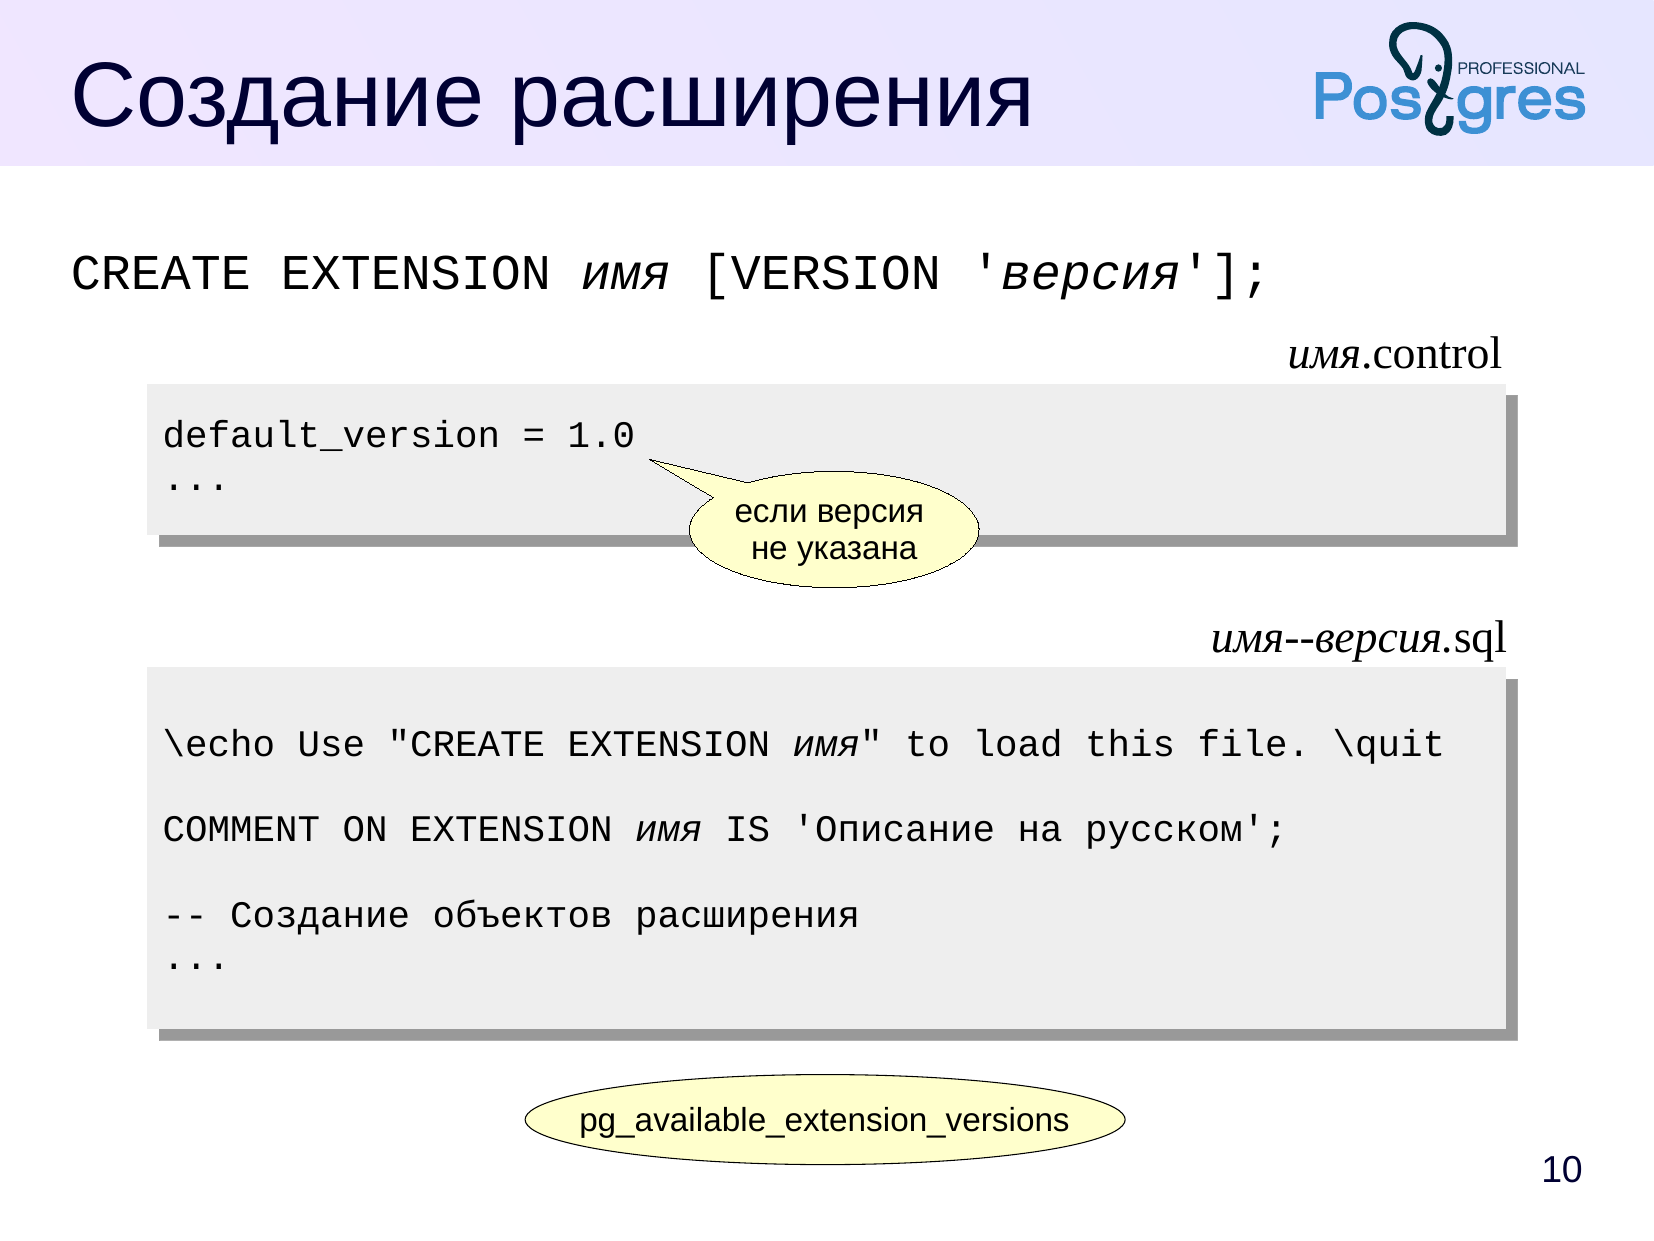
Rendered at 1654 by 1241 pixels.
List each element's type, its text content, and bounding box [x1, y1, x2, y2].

text_box \echo Use "CREATE EXTENSION имя" to load this file. \quit COMMENT ON EXTENSION имя IS 'Описание на русском'; -- Создание объектов расширения ... [147, 667, 1506, 1029]
title Создание расширения [70, 43, 1241, 147]
text_box имя.control [1272, 320, 1518, 387]
text_box имя--версия.sql [1196, 604, 1523, 671]
text_box pg_available_extension_versions [525, 1074, 1126, 1165]
text_box default_version = 1.0 ... [147, 384, 1506, 535]
list CREATE EXTENSION имя [VERSION 'версия']; [70, 248, 1583, 340]
text_box если версия не указана [649, 459, 980, 588]
